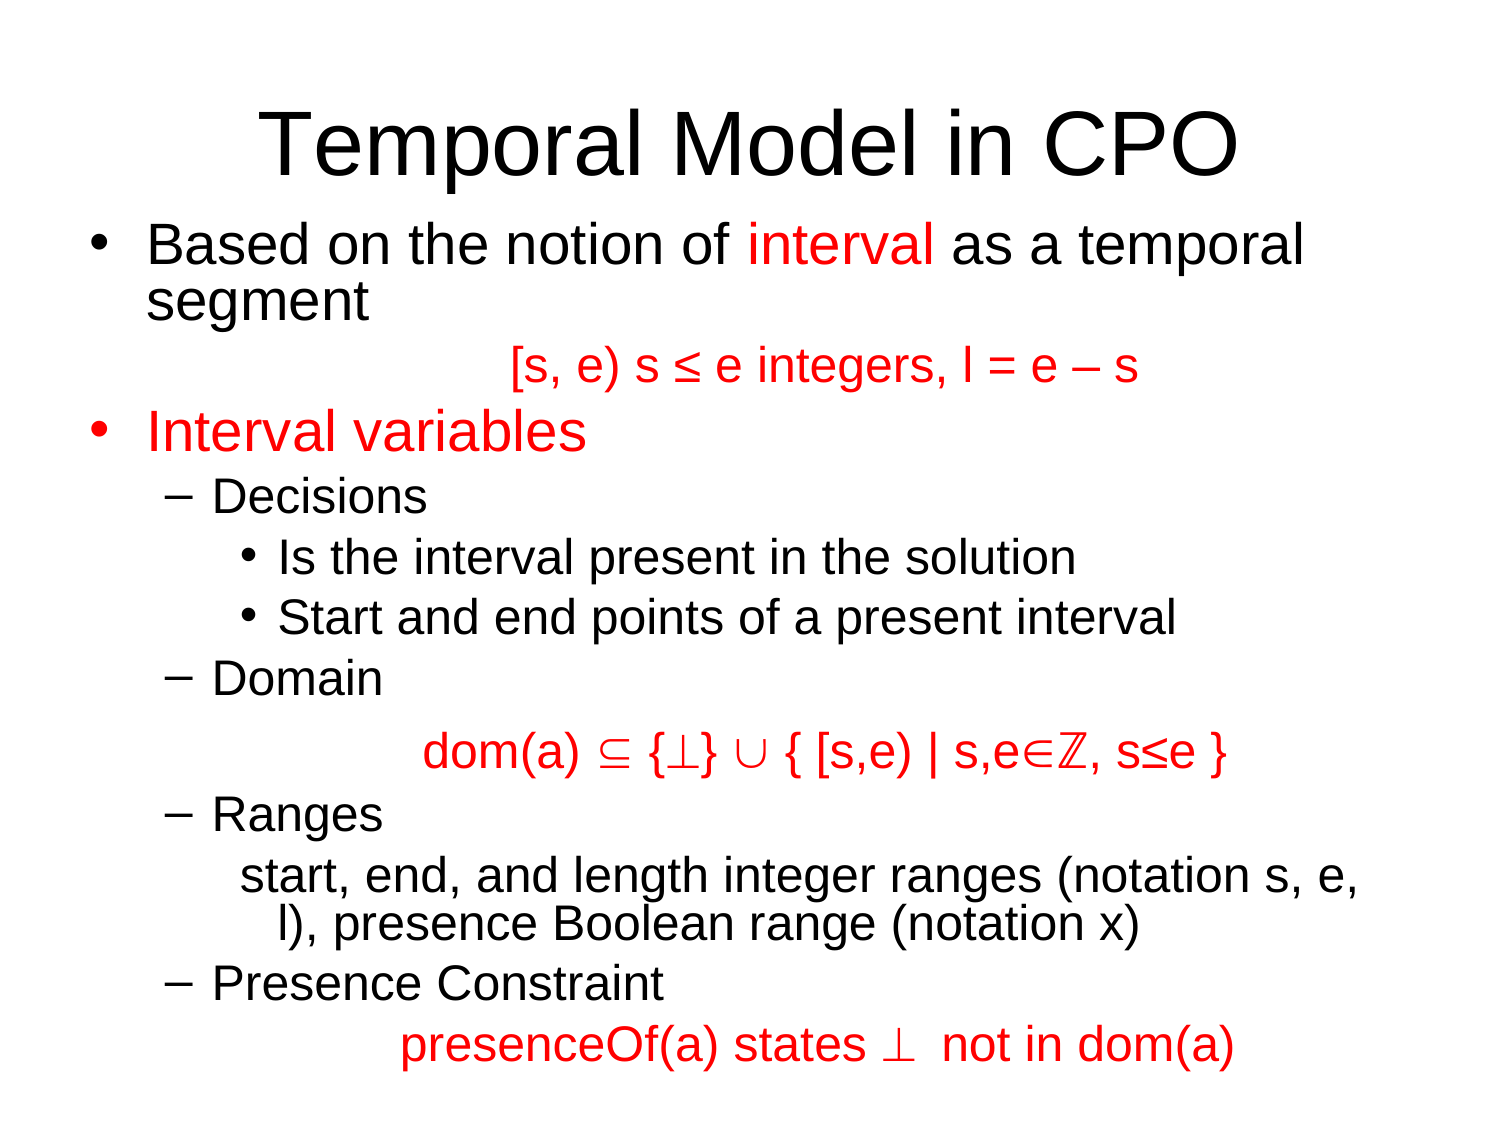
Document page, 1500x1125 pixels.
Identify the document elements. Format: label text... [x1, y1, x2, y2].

title Temporal Model in CPO [75, 45, 1426, 212]
list Based on the notion of interval as a temporal segment [s, e) s ≤ e integers, l = e – s Interval variables Decisions Is the interval present in the solution Start and end points of a present interval Domain dom(a)  {}  { [s,e) | s,eℤ, s≤e } Ranges start, end, and length integer ranges (notation s, e, l), presence Boolean range (notation x) Presence Constraint presenceOf(a) states not in dom(a) [75, 212, 1426, 1100]
